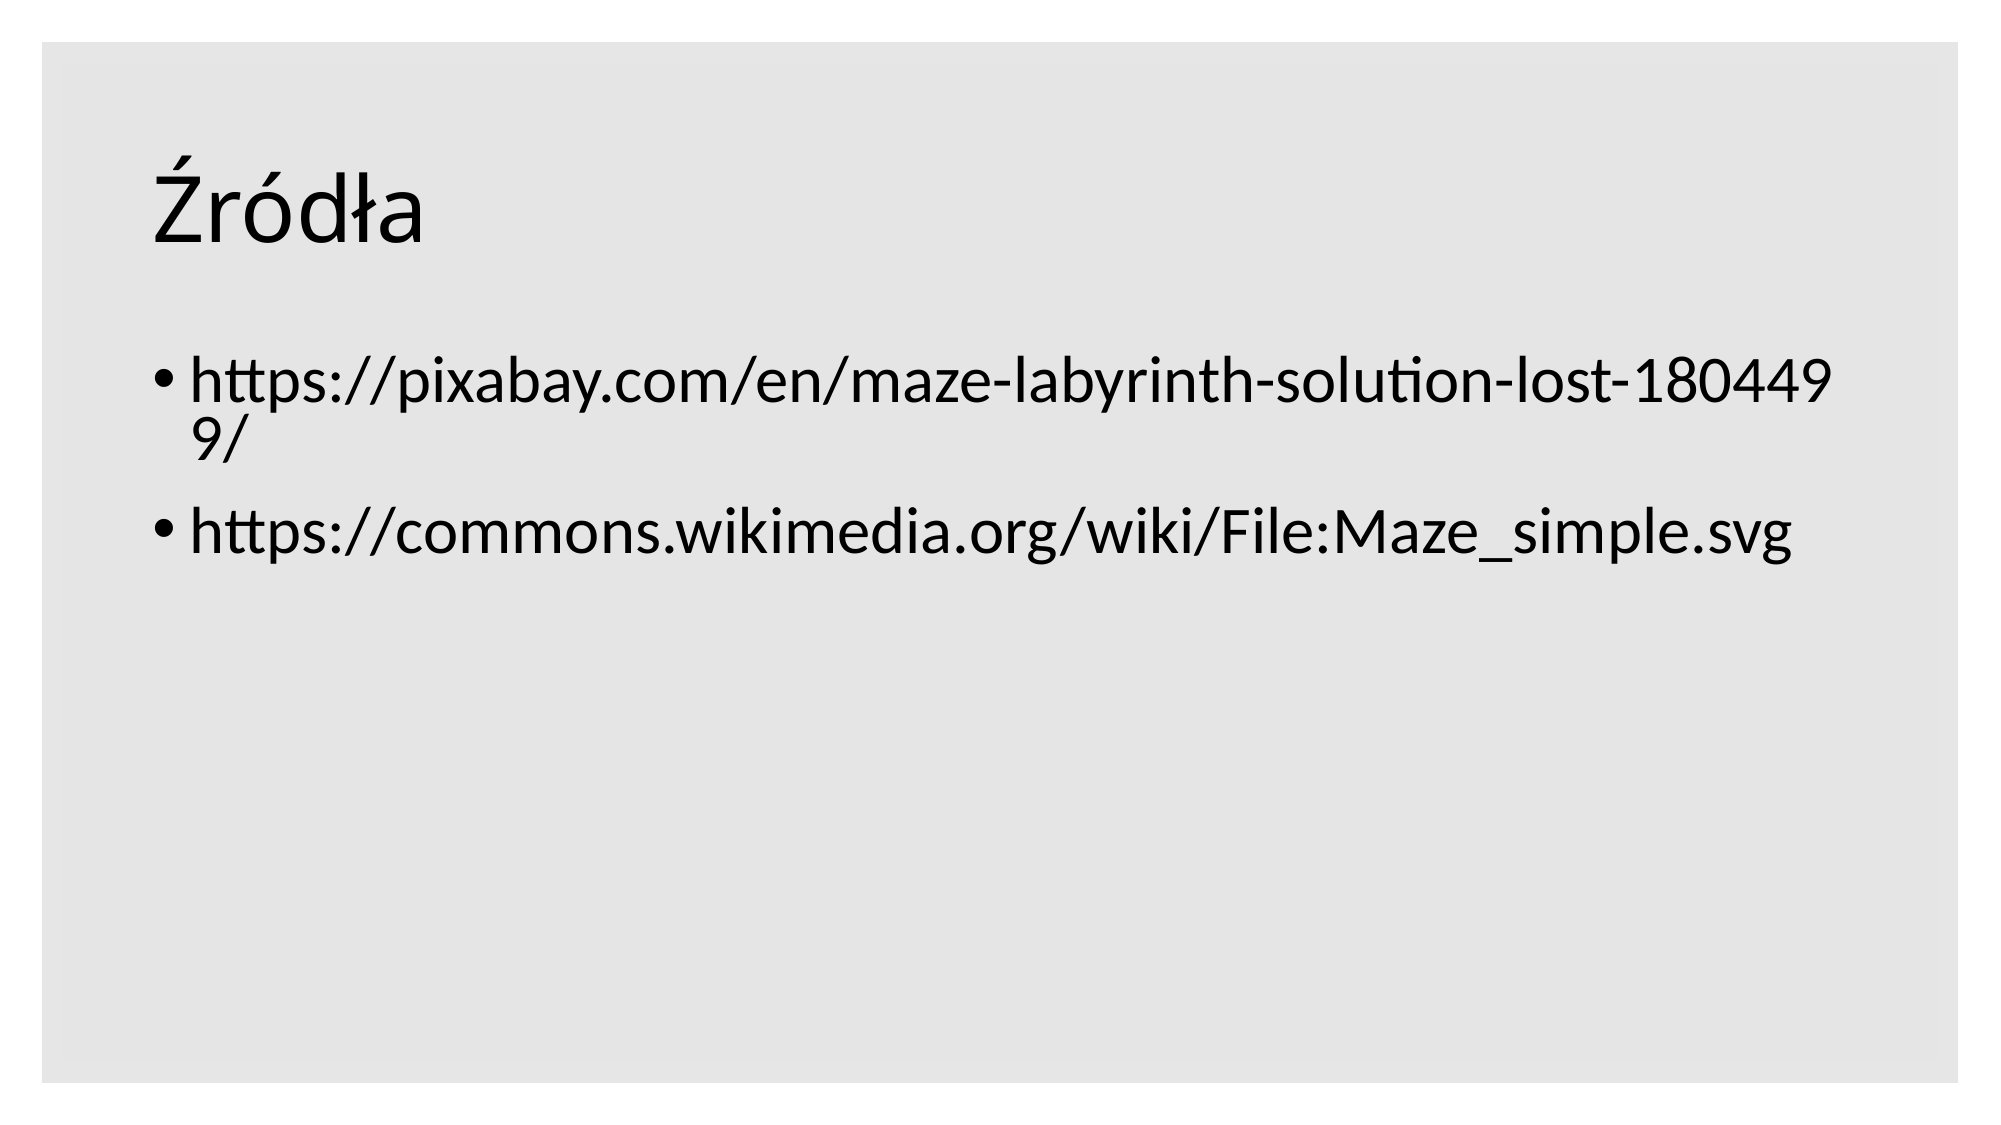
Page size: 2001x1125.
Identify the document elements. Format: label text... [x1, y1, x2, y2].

title Źródła [137, 103, 1863, 322]
text_box [53, 53, 1947, 1073]
list https://pixabay.com/en/maze-labyrinth-solution-lost-1804499/ https://commons.wikimedia.org/wiki/File:Maze_simple.svg [137, 337, 1882, 973]
